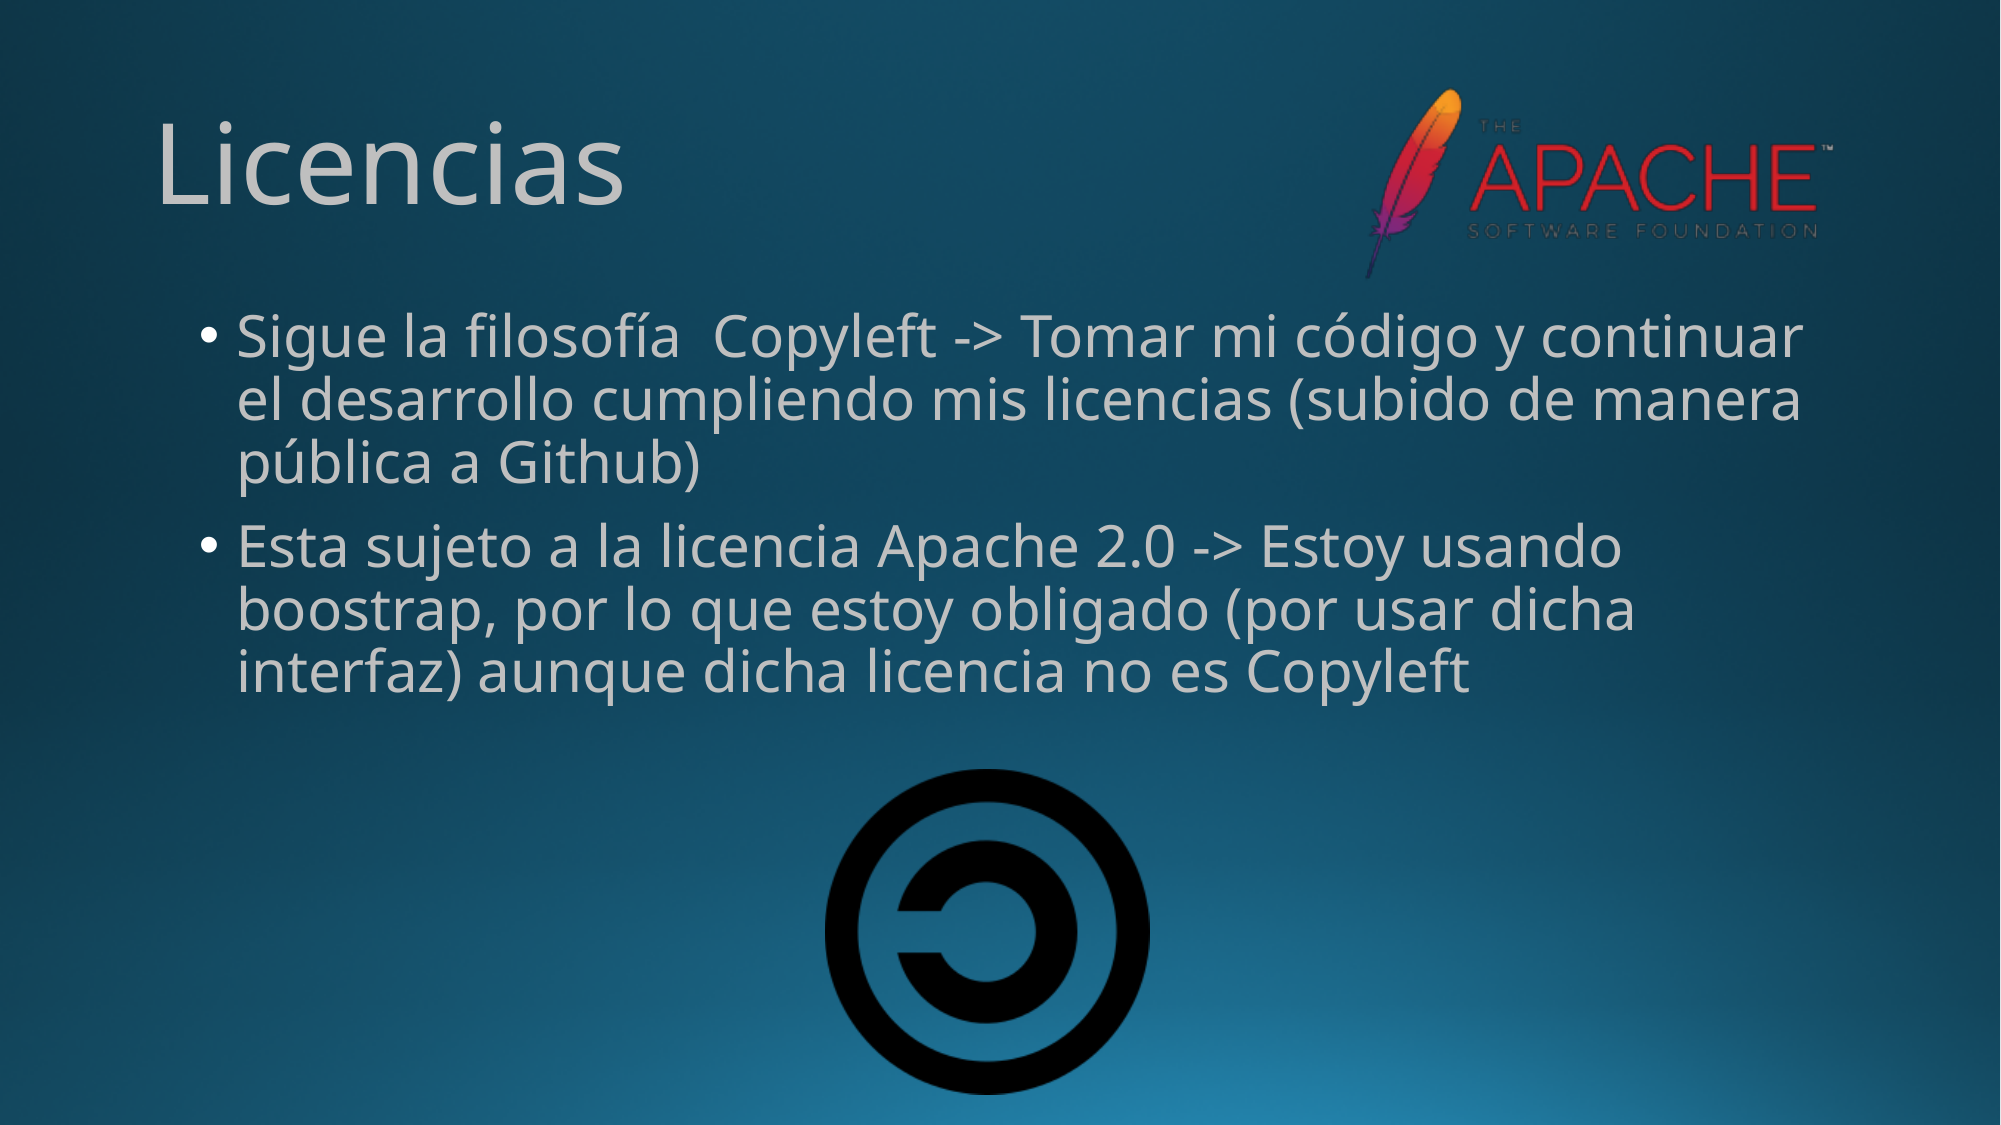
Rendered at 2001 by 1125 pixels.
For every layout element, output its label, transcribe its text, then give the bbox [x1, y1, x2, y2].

list Sigue la filosofía Copyleft -> Tomar mi código y continuar el desarrollo cumpliendo mis licencias (subido de manera pública a Github) Esta sujeto a la licencia Apache 2.0 -> Estoy usando boostrap, por lo que estoy obligado (por usar dicha interfaz) aunque dicha licencia no es Copyleft [183, 299, 1863, 1014]
picture [0, 0, 2001, 1125]
title Licencias [137, 59, 1341, 278]
